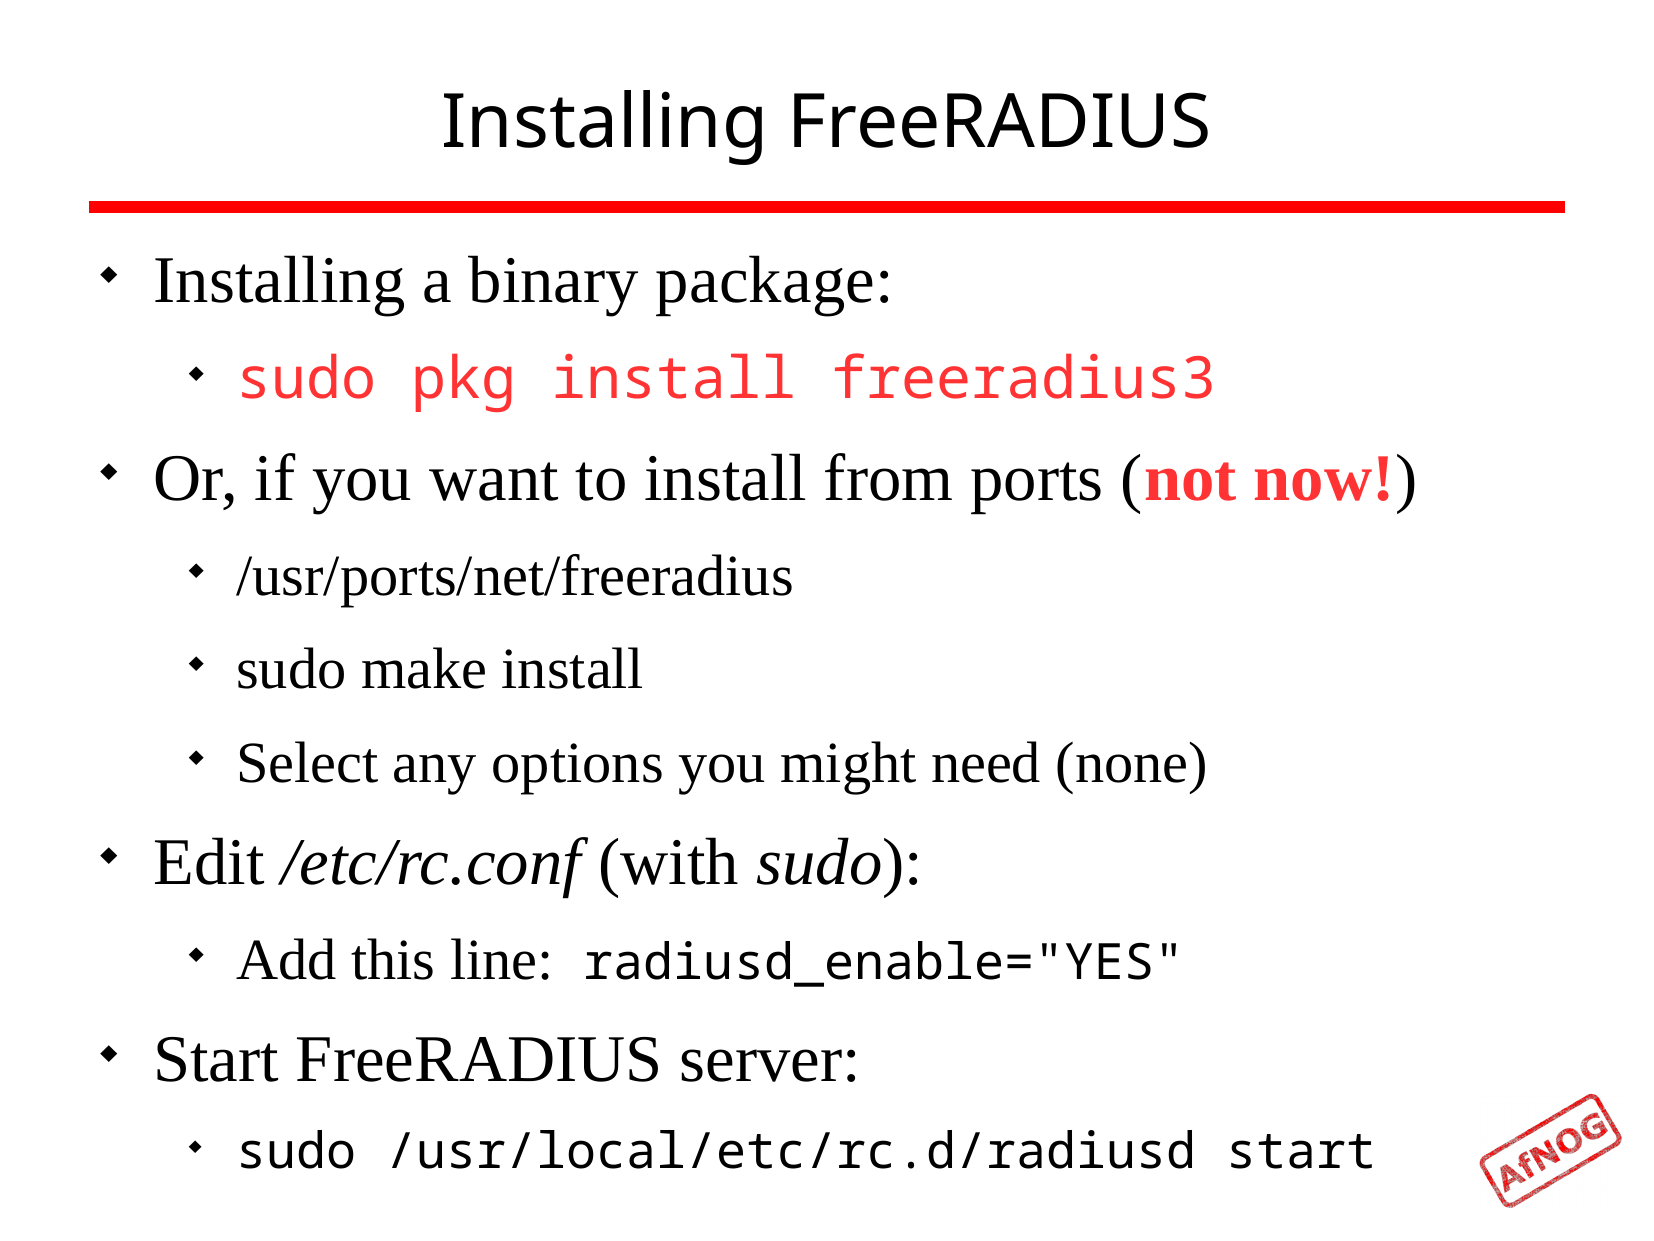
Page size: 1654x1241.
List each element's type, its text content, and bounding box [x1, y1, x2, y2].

list Installing a binary package: sudo pkg install freeradius3 Or, if you want to install from ports (not now!) /usr/ports/net/freeradius sudo make install Select any options you might need (none) Edit /etc/rc.conf (with sudo): Add this line: radiusd_enable="YES" Start FreeRADIUS server: sudo /usr/local/etc/rc.d/radiusd start [82, 236, 1571, 1179]
title Installing FreeRADIUS [82, 29, 1571, 207]
picture [1476, 1090, 1625, 1211]
